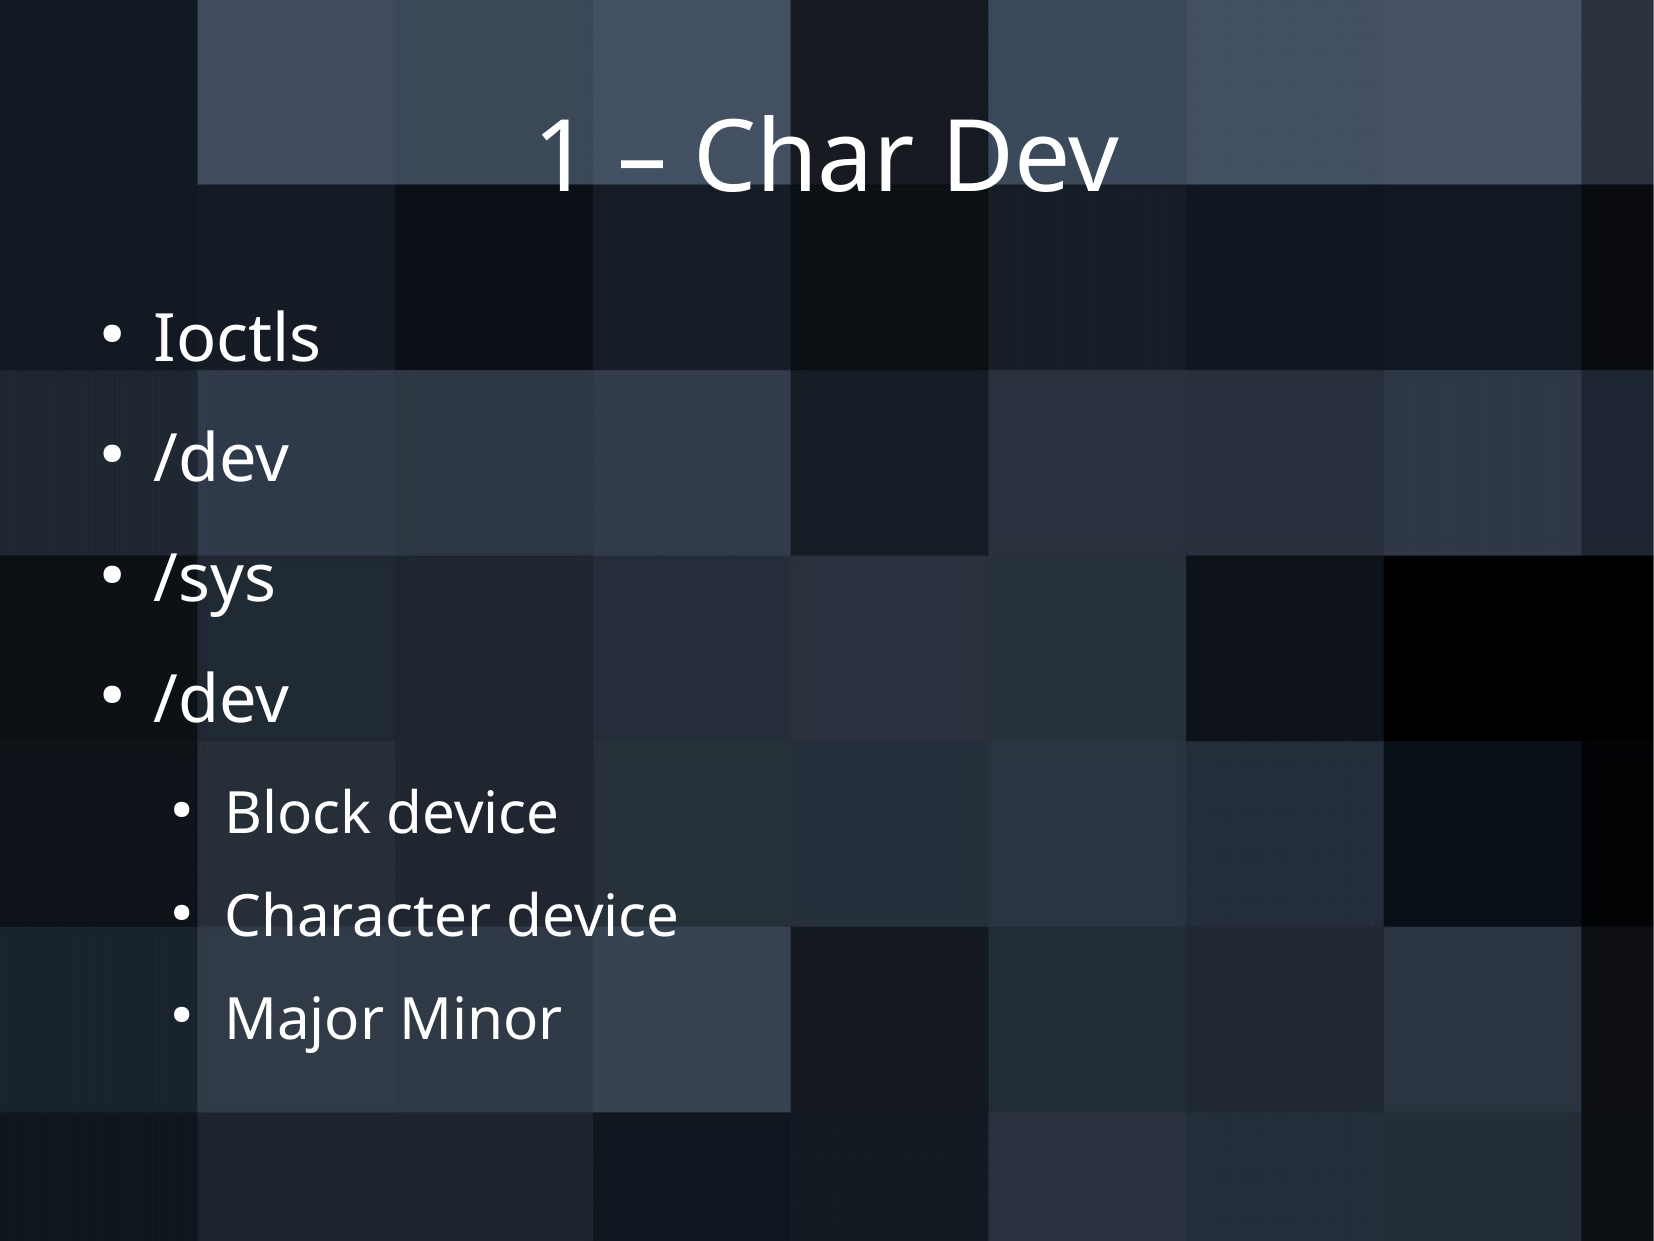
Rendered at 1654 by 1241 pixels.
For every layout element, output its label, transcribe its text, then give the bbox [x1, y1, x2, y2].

picture [0, 0, 1654, 1241]
list Ioctls /dev /sys /dev Block device Character device Major Minor [82, 290, 1571, 1010]
title 1 – Char Dev [82, 49, 1571, 257]
